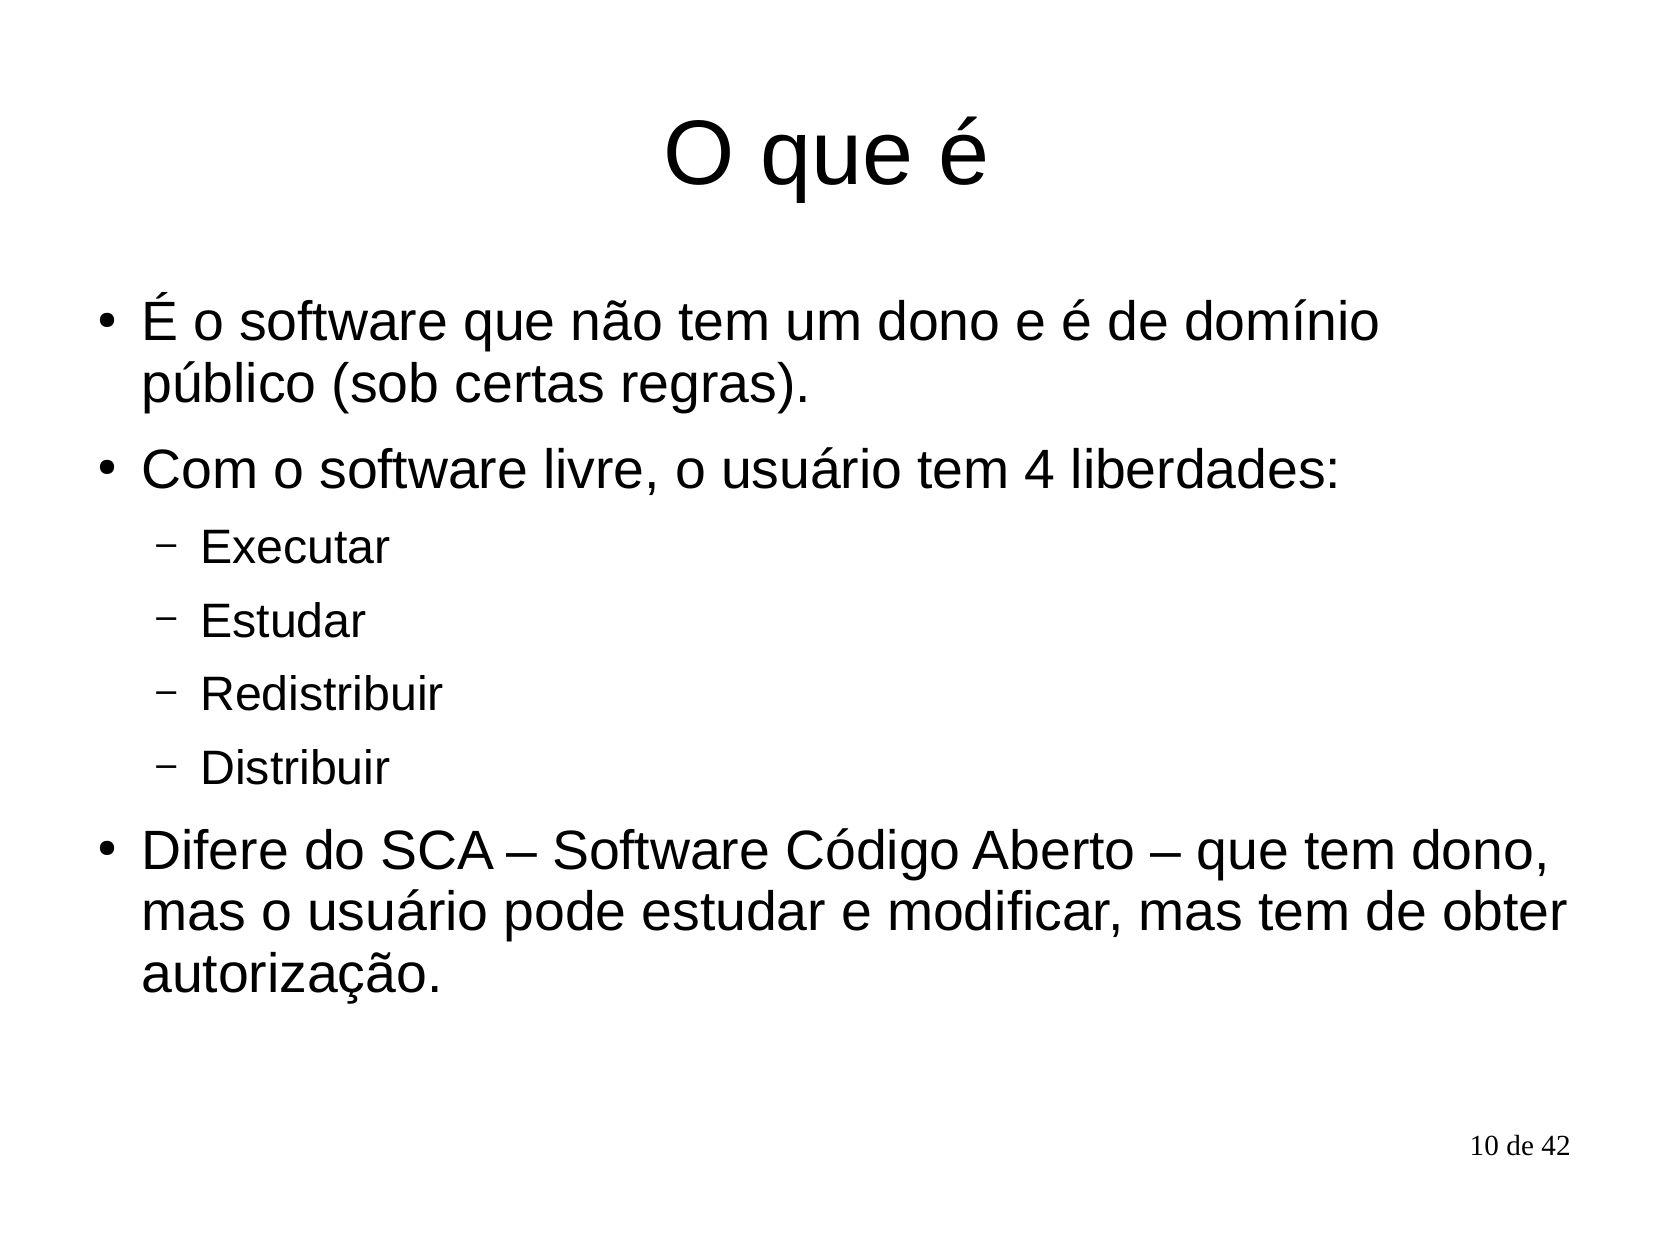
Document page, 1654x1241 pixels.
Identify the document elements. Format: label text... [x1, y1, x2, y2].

list É o software que não tem um dono e é de domínio público (sob certas regras). Com o software livre, o usuário tem 4 liberdades: Executar Estudar Redistribuir Distribuir Difere do SCA – Software Código Aberto – que tem dono, mas o usuário pode estudar e modificar, mas tem de obter autorização. [82, 290, 1571, 1010]
title O que é [82, 49, 1571, 257]
